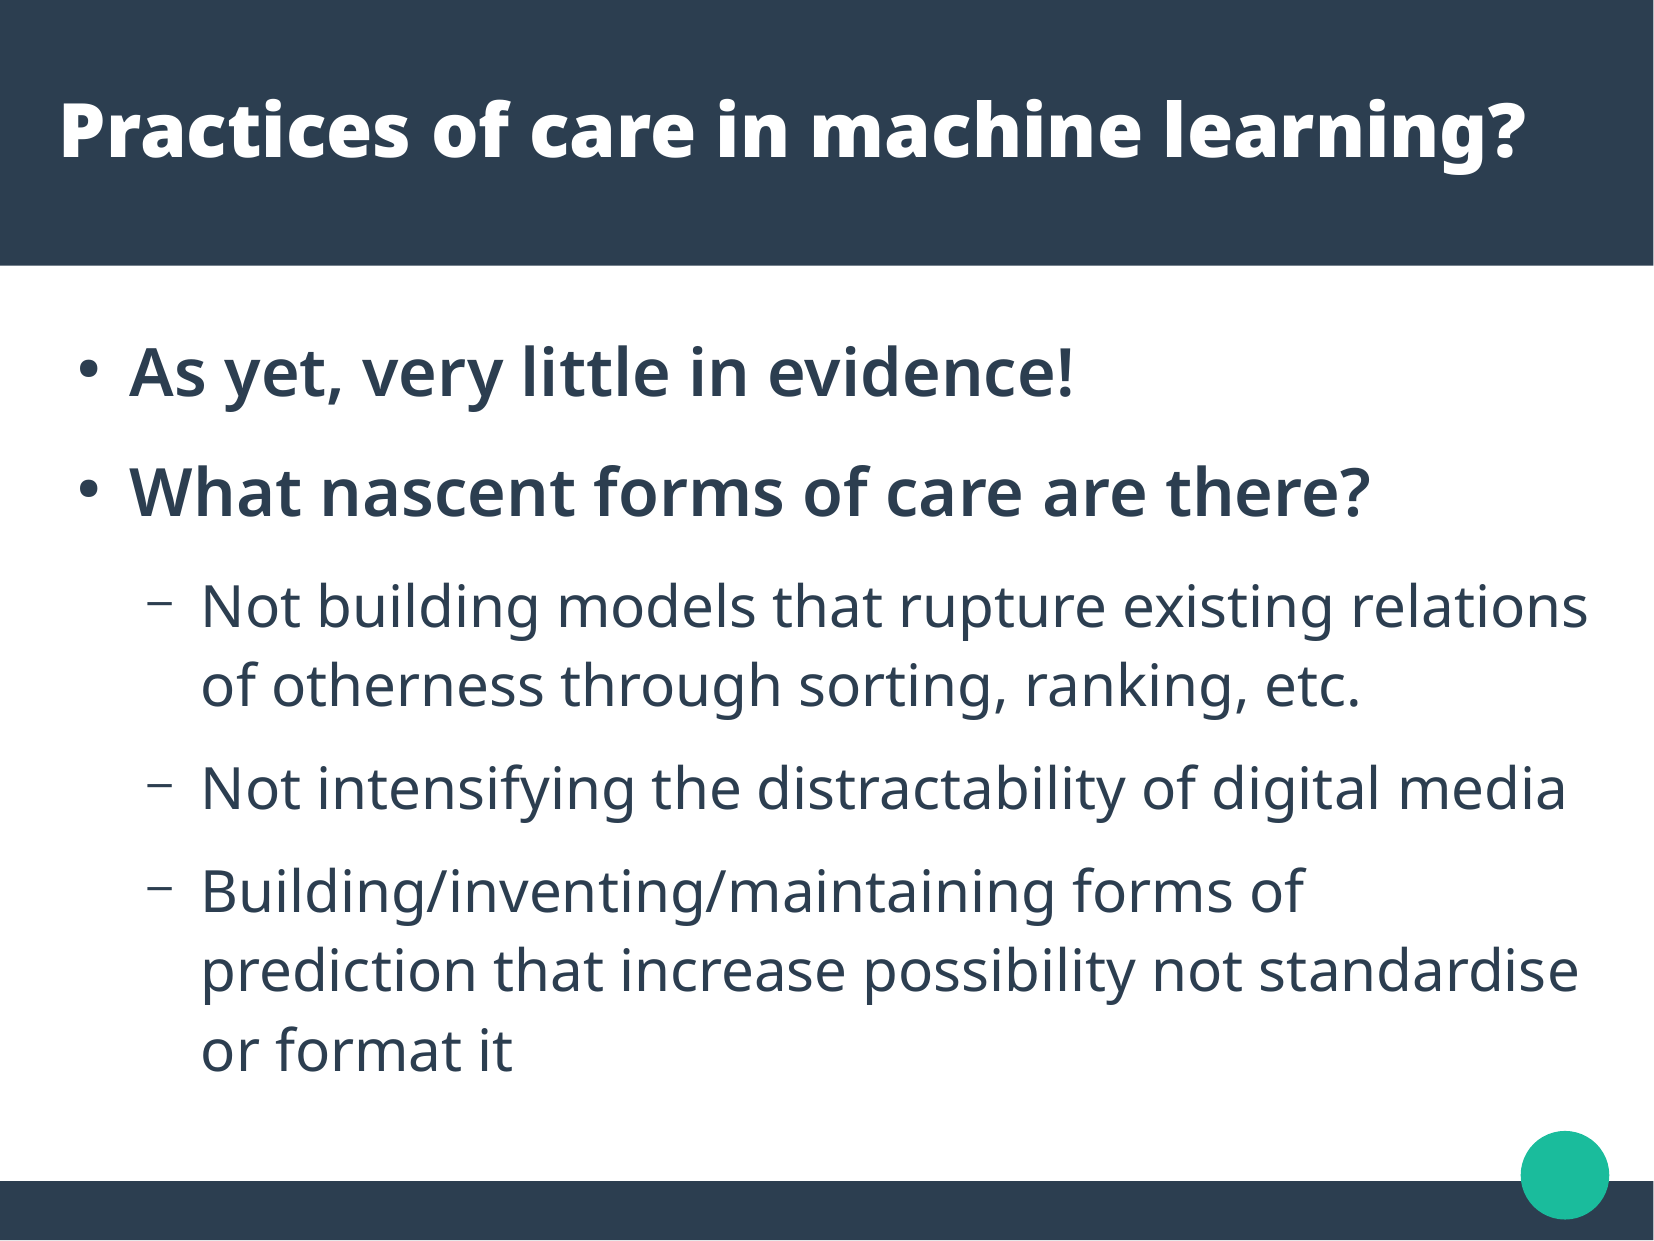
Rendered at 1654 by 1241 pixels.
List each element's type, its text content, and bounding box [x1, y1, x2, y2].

list As yet, very little in evidence! What nascent forms of care are there? Not building models that rupture existing relations of otherness through sorting, ranking, etc. Not intensifying the distractability of digital media Building/inventing/maintaining forms of prediction that increase possibility not standardise or format it [59, 324, 1595, 1152]
title Practices of care in machine learning? [59, 49, 1595, 207]
